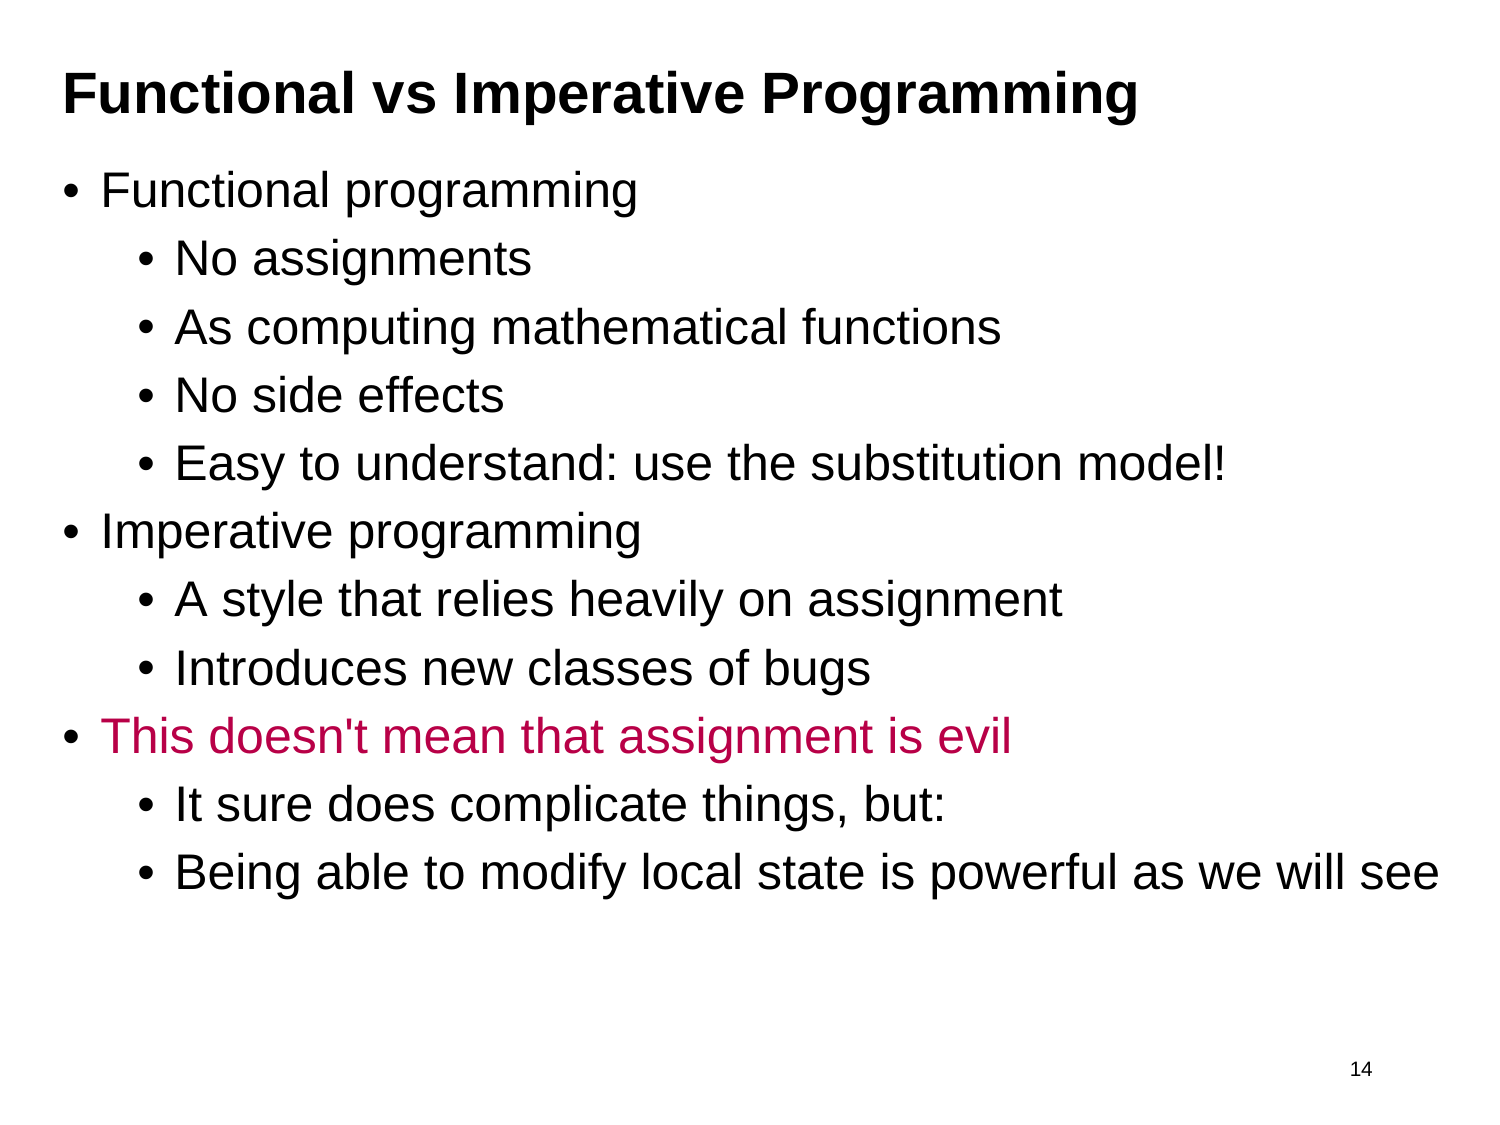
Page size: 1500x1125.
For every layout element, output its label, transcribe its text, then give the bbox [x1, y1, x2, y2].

list Functional programming No assignments As computing mathematical functions No side effects Easy to understand: use the substitution model! Imperative programming A style that relies heavily on assignment Introduces new classes of bugs This doesn't mean that assignment is evil It sure does complicate things, but: Being able to modify local state is powerful as we will see [62, 162, 1450, 986]
title Functional vs Imperative Programming [62, 32, 1338, 156]
